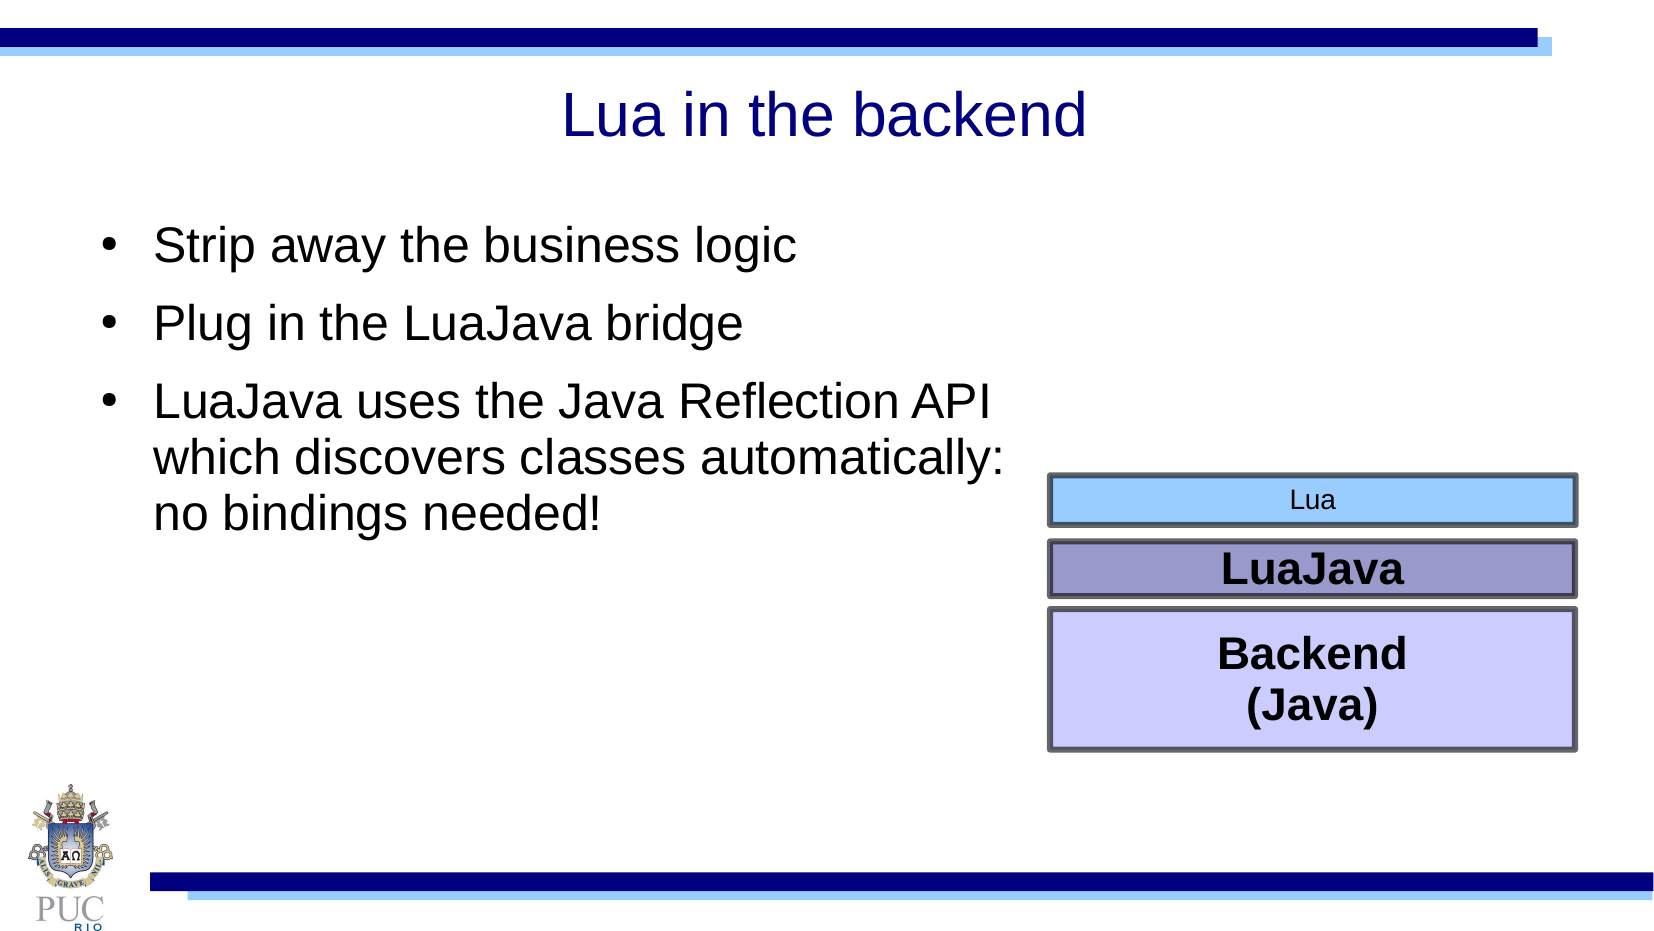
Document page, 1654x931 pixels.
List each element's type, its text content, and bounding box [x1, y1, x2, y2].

list Strip away the business logic Plug in the LuaJava bridge LuaJava uses the Java Reflection API which discovers classes automatically: no bindings needed! [82, 217, 1013, 751]
text_box LuaJava [1050, 541, 1576, 597]
title Lua in the backend [37, 37, 1613, 193]
text_box Lua [1050, 475, 1576, 525]
picture [28, 784, 113, 931]
text_box Backend (Java) [1050, 609, 1576, 750]
